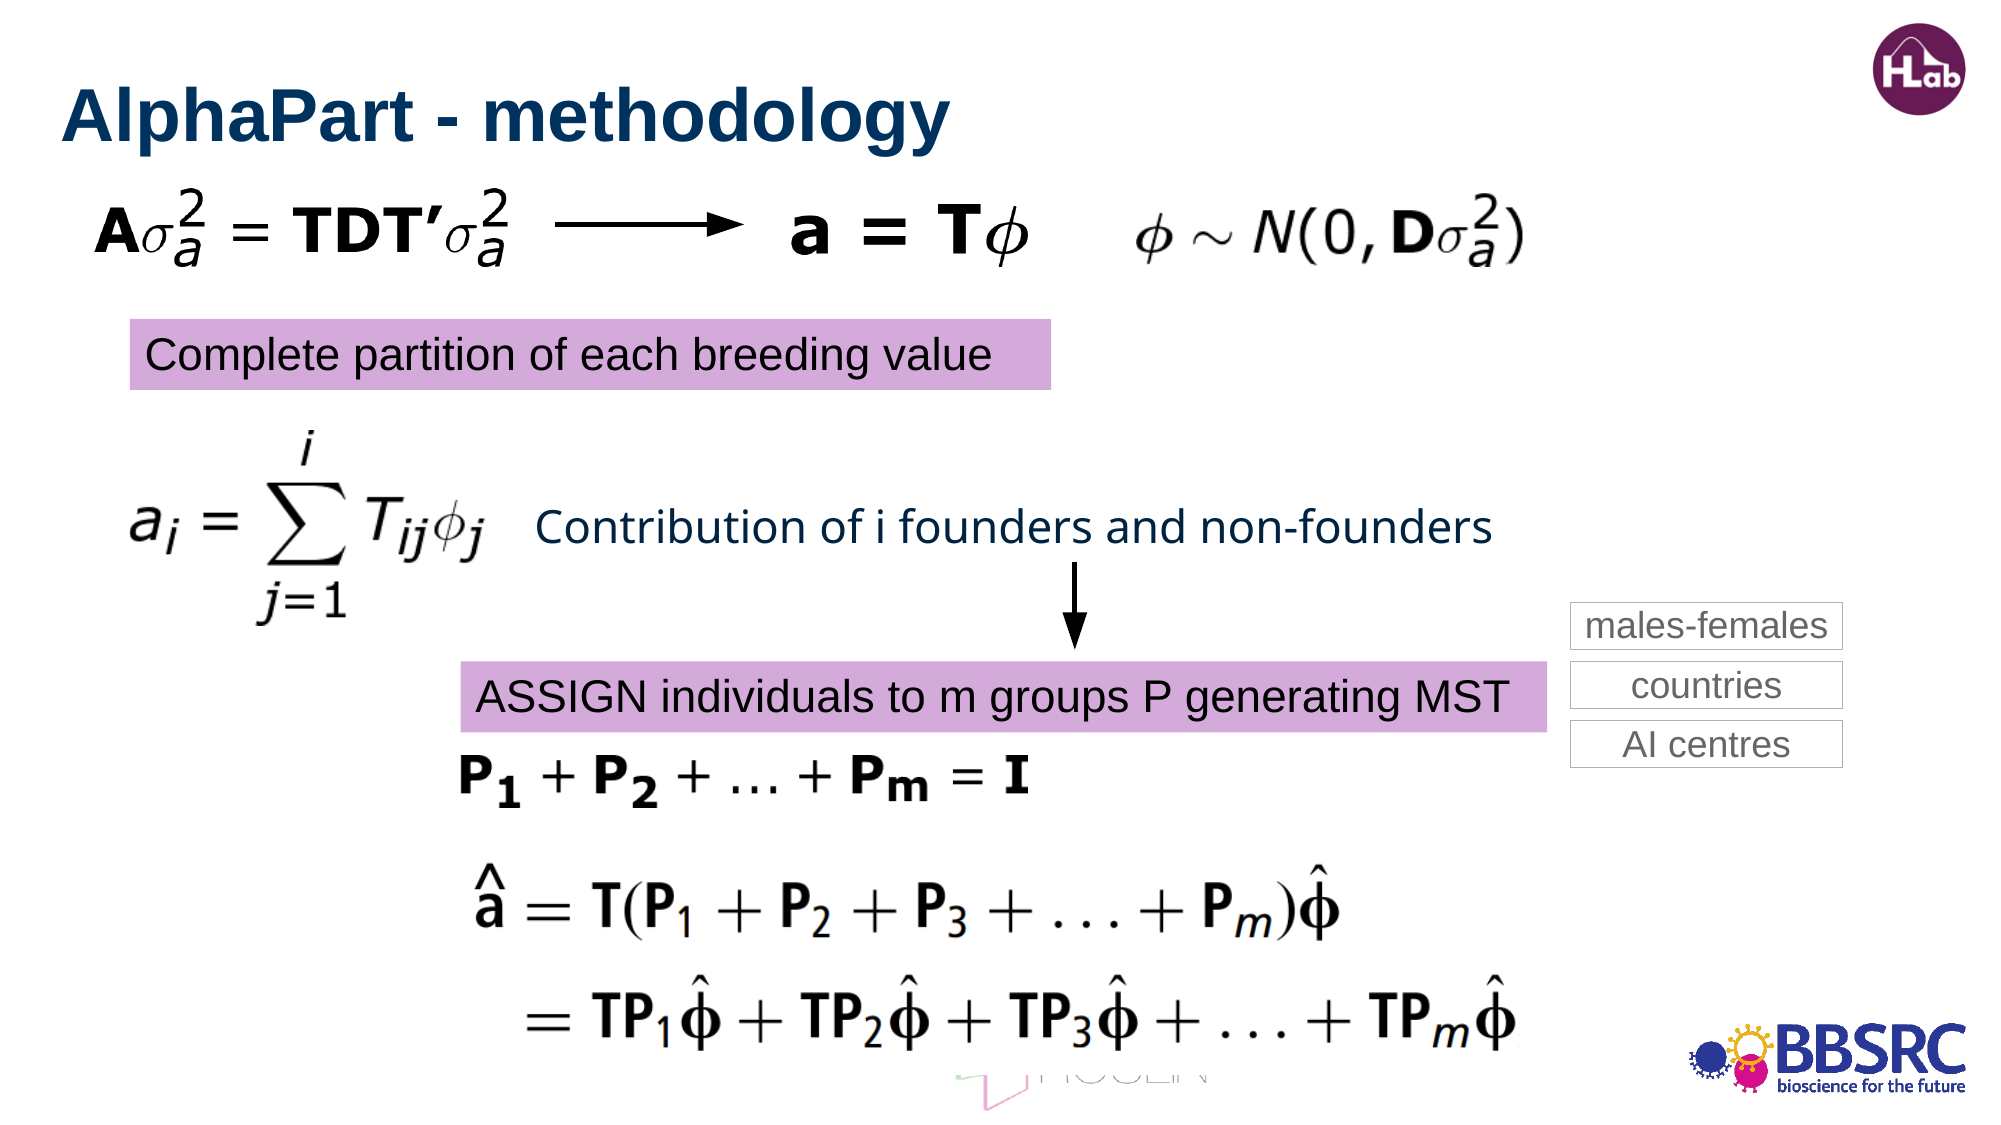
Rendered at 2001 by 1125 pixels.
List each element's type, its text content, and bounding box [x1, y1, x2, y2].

picture [460, 755, 1028, 808]
text_box countries [1570, 661, 1843, 709]
text_box ASSIGN individuals to m groups P generating MST [460, 661, 1548, 733]
picture [460, 841, 1520, 1125]
text_box AlphaPart - methodology [46, 59, 1926, 166]
picture [1872, 21, 1966, 116]
picture [94, 188, 508, 267]
text_box AI centres [1570, 720, 1843, 768]
text_box Complete partition of each breeding value [129, 318, 1052, 390]
picture [791, 204, 1028, 267]
text_box Contribution of i founders and non-founders [519, 487, 1630, 556]
picture [1687, 1020, 1966, 1099]
text_box males-females [1570, 602, 1843, 650]
picture [129, 430, 485, 626]
picture [1136, 192, 1524, 267]
